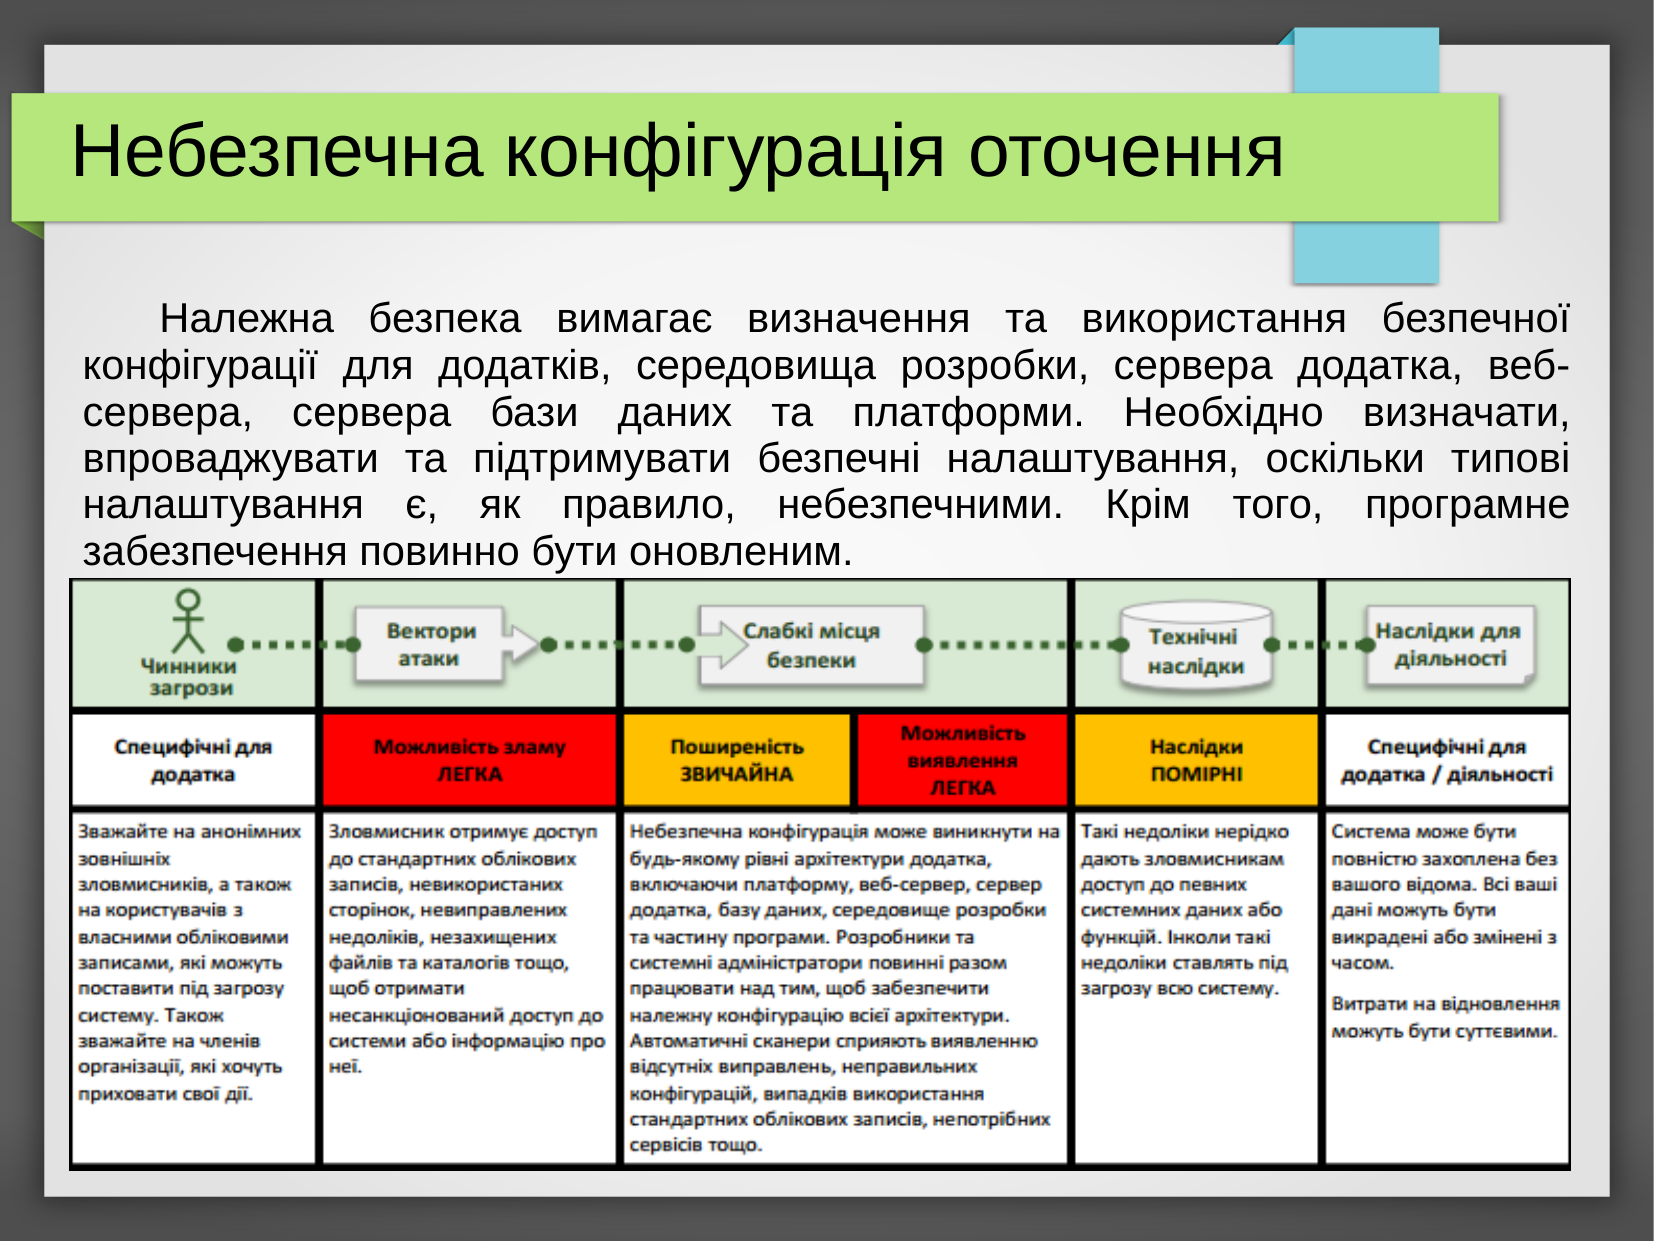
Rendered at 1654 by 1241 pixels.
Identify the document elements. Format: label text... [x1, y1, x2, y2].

picture [0, 0, 1654, 1241]
list Належна безпека вимагає визначення та використання безпечної конфігурації для додатків, середовища розробки, сервера додатка, веб-сервера, сервера бази даних та платформи. Необхідно визначати, впроваджувати та підтримувати безпечні налаштування, оскільки типові налаштування є, як правило, небезпечними. Крім того, програмне забезпечення повинно бути оновленим. [82, 295, 1571, 578]
title Небезпечна конфігурація оточення [70, 108, 1501, 277]
